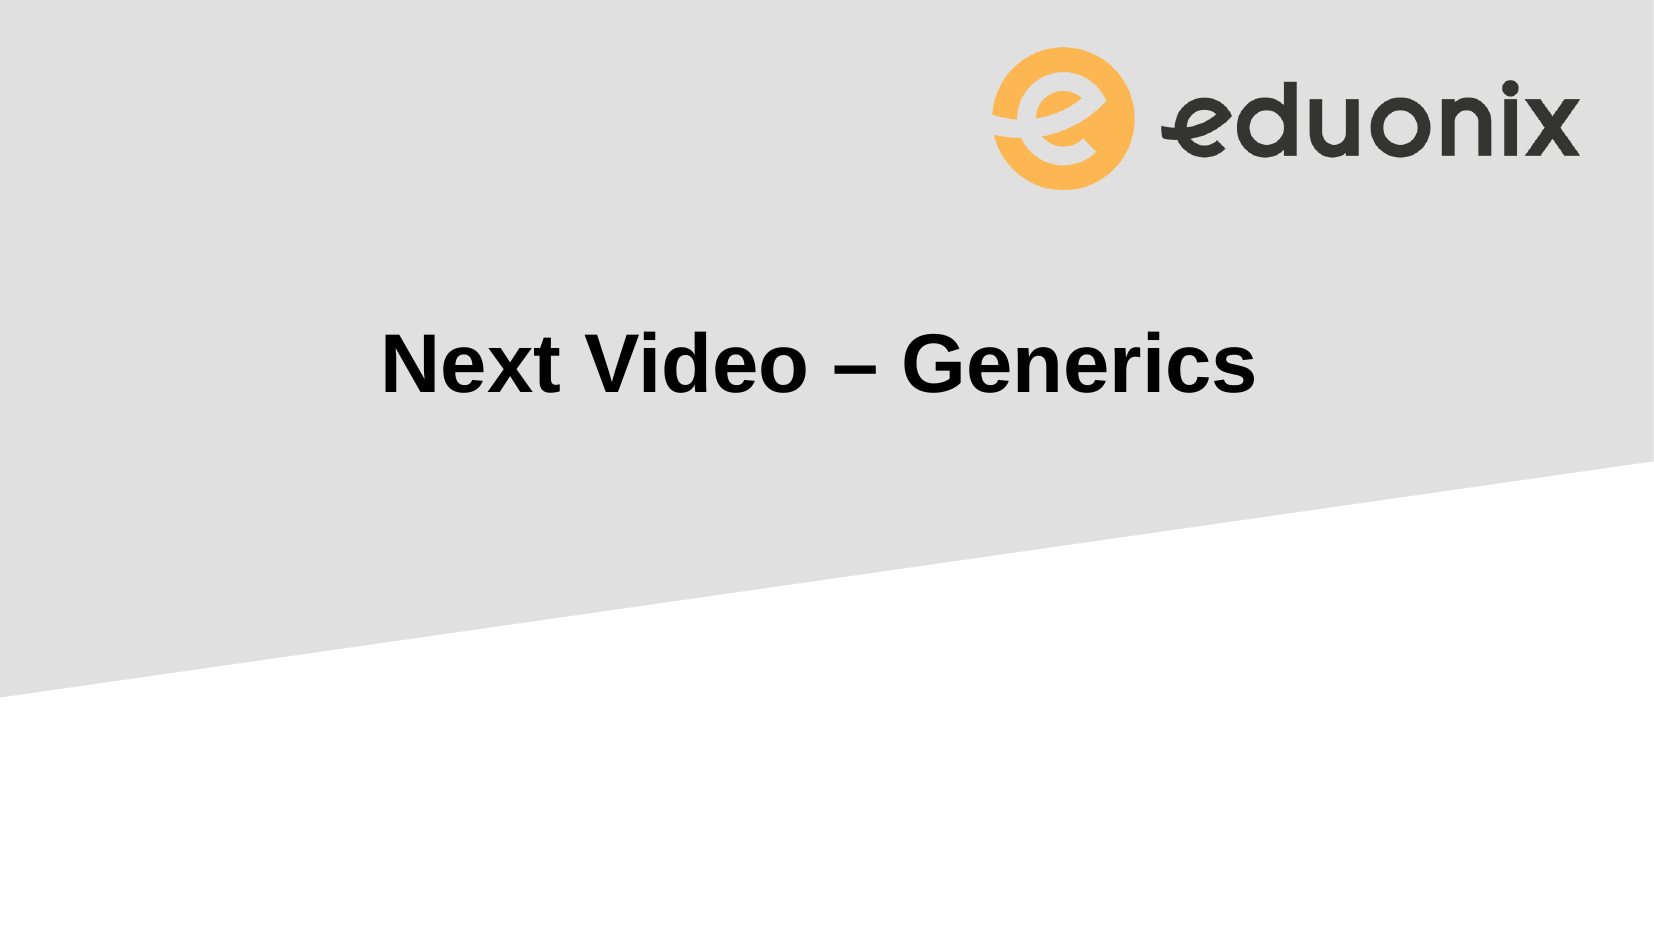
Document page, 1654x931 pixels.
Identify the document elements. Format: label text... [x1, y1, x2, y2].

picture [992, 47, 1580, 190]
title Next Video – Generics [75, 90, 1564, 639]
